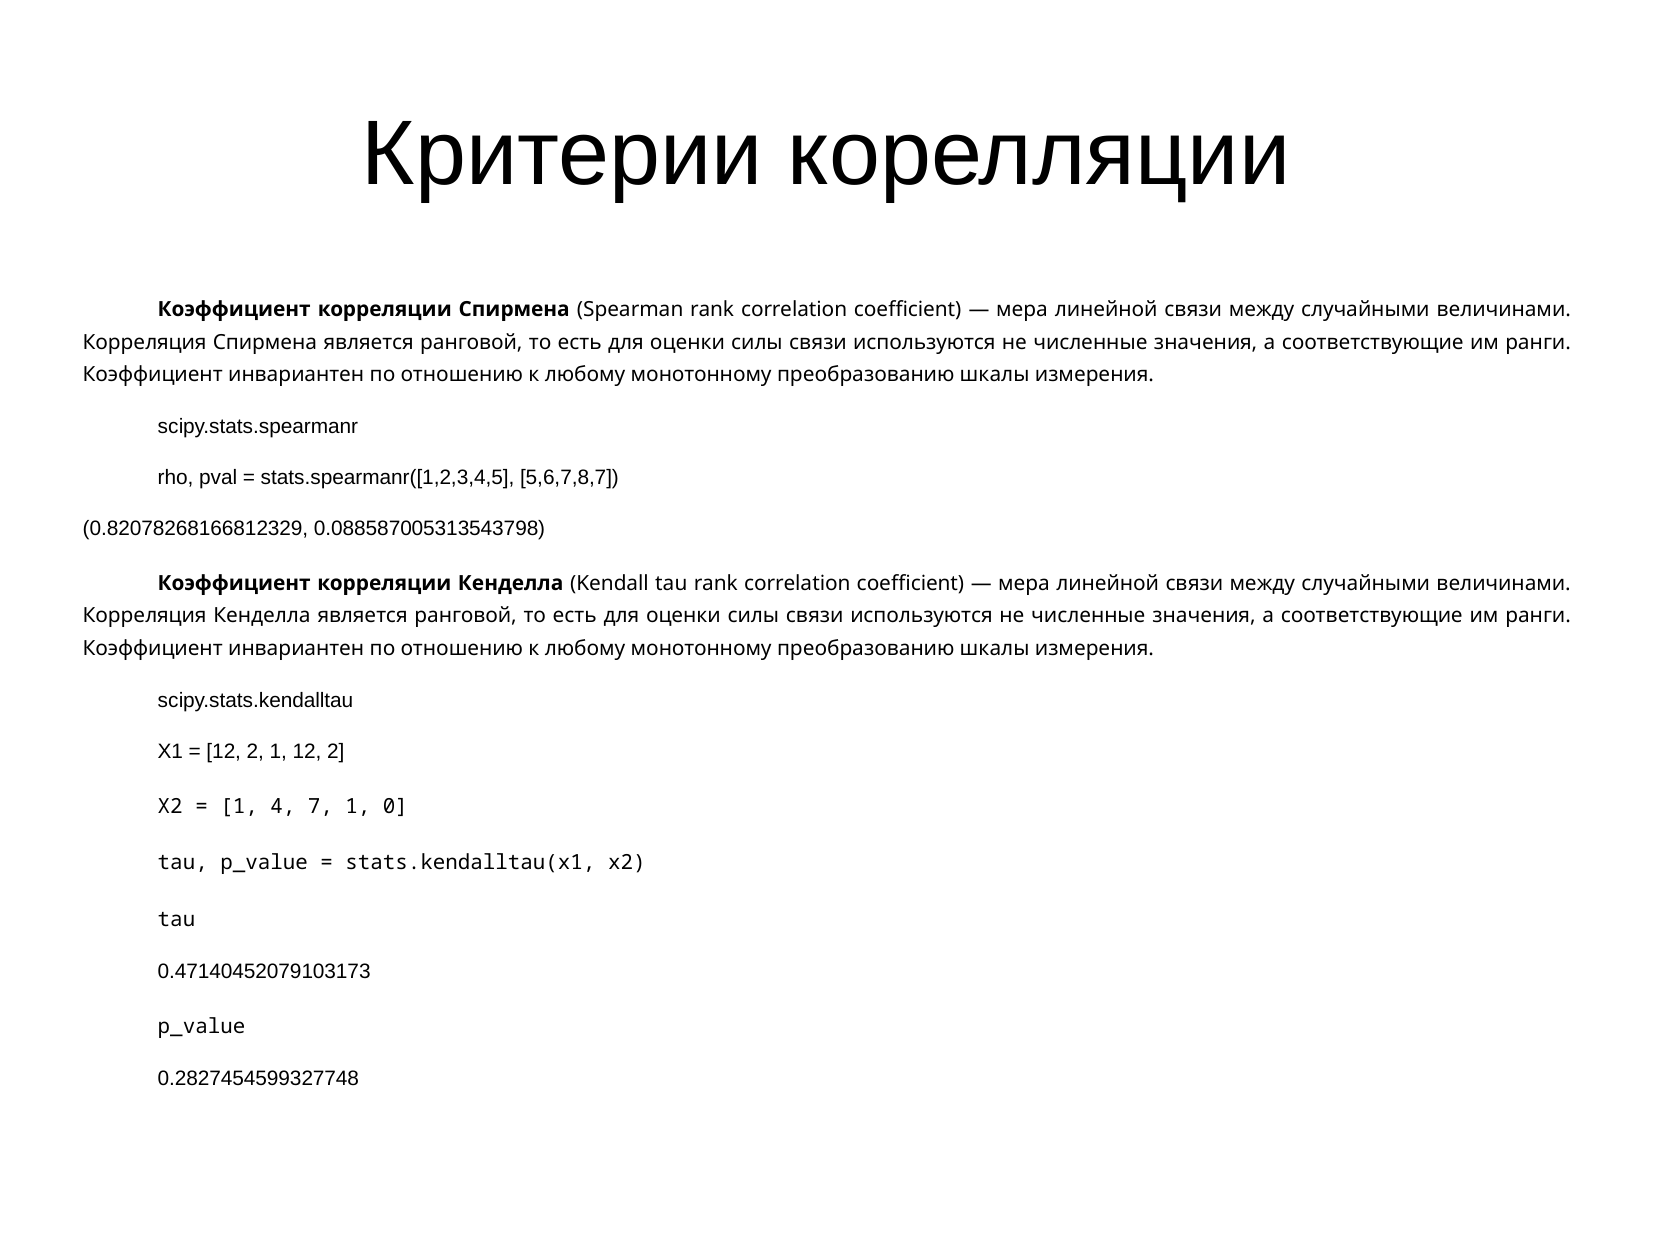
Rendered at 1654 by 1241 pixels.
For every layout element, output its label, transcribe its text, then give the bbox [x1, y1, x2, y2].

list Коэффициент корреляции Спирмена (Spearman rank correlation coefficient) — мера линейной связи между случайными величинами. Корреляция Спирмена является ранговой, то есть для оценки силы связи используются не численные значения, а соответствующие им ранги. Коэффициент инвариантен по отношению к любому монотонному преобразованию шкалы измерения. scipy.stats.spearmanr rho, pval = stats.spearmanr([1,2,3,4,5], [5,6,7,8,7]) (0.82078268166812329, 0.088587005313543798) Коэффициент корреляции Кенделла (Kendall tau rank correlation coefficient) — мера линейной связи между случайными величинами. Корреляция Кенделла является ранговой, то есть для оценки силы связи используются не численные значения, а соответствующие им ранги. Коэффициент инвариантен по отношению к любому монотонному преобразованию шкалы измерения. scipy.stats.kendalltau X1 = [12, 2, 1, 12, 2] X2 = [1, 4, 7, 1, 0] tau, p_value = stats.kendalltau(x1, x2) tau 0.47140452079103173 p_value 0.2827454599327748 [82, 290, 1571, 1156]
title Критерии корелляции [82, 49, 1571, 257]
